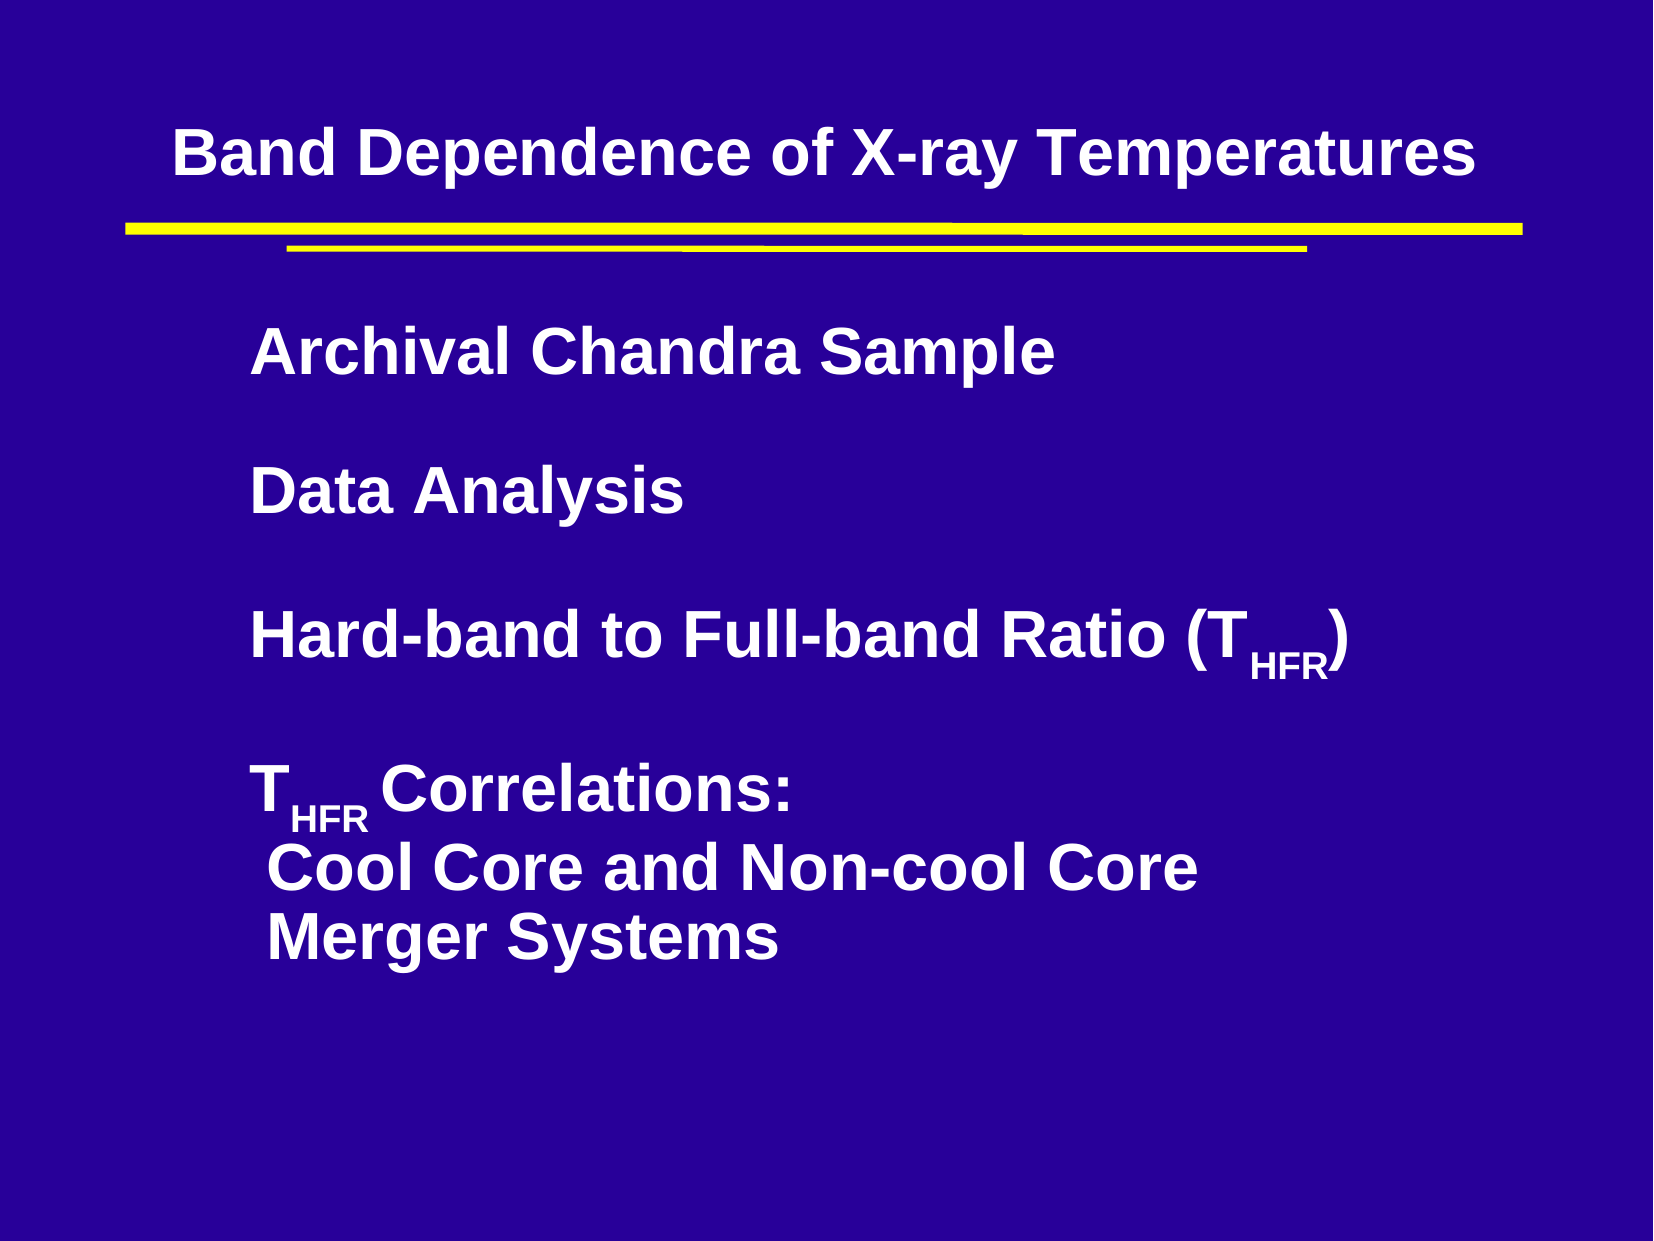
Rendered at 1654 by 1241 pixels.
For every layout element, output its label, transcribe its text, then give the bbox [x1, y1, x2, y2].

text_box Band Dependence of X-ray Temperatures [150, 112, 1500, 202]
text_box Archival Chandra Sample Data Analysis Hard-band to Full-band Ratio (THFR) THFR Correlations: Cool Core and Non-cool Core Merger Systems [216, 311, 1434, 1043]
